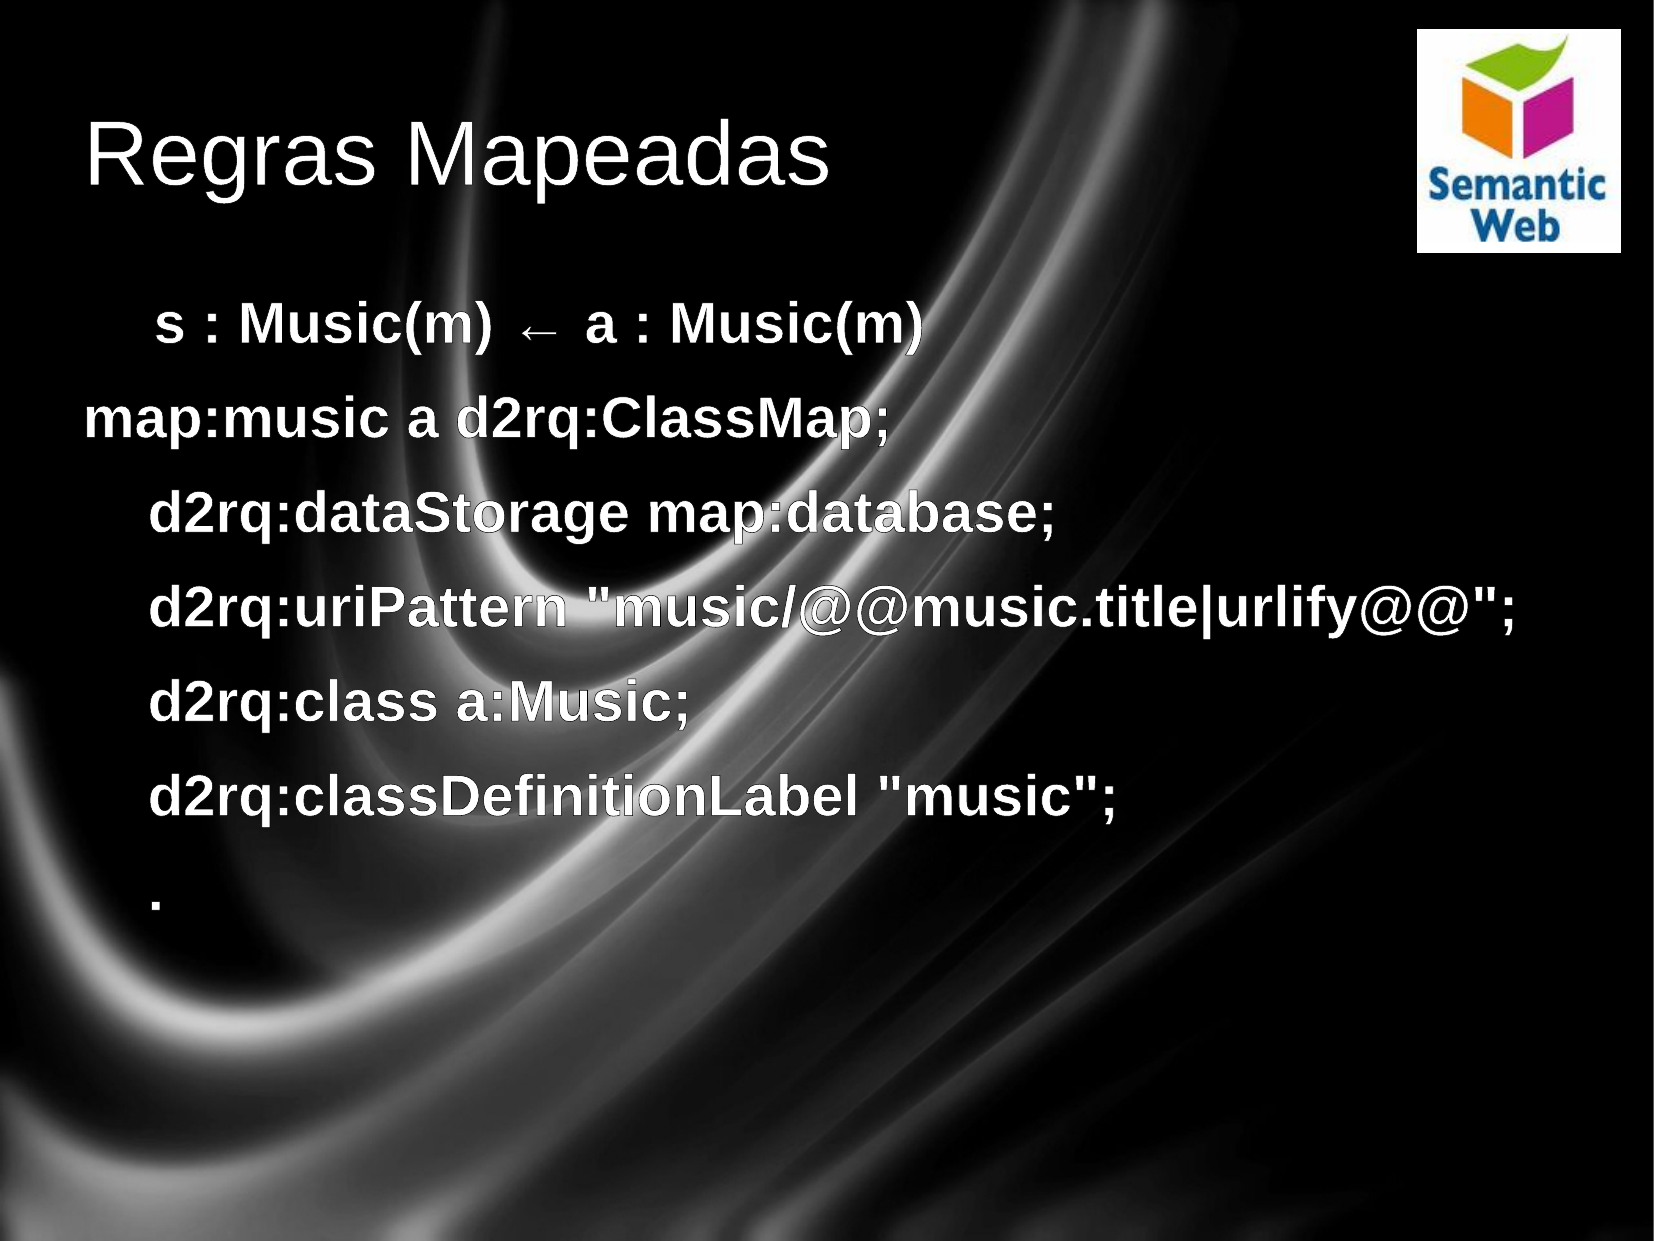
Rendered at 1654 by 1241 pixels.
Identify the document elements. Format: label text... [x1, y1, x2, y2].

picture [0, 0, 1654, 1241]
list s : Music(m) ← a : Music(m) map:music a d2rq:ClassMap; d2rq:dataStorage map:database; d2rq:uriPattern "music/@@music.title|urlify@@"; d2rq:class a:Music; d2rq:classDefinitionLabel "music"; . [82, 290, 1571, 1109]
title Regras Mapeadas [82, 49, 1359, 257]
